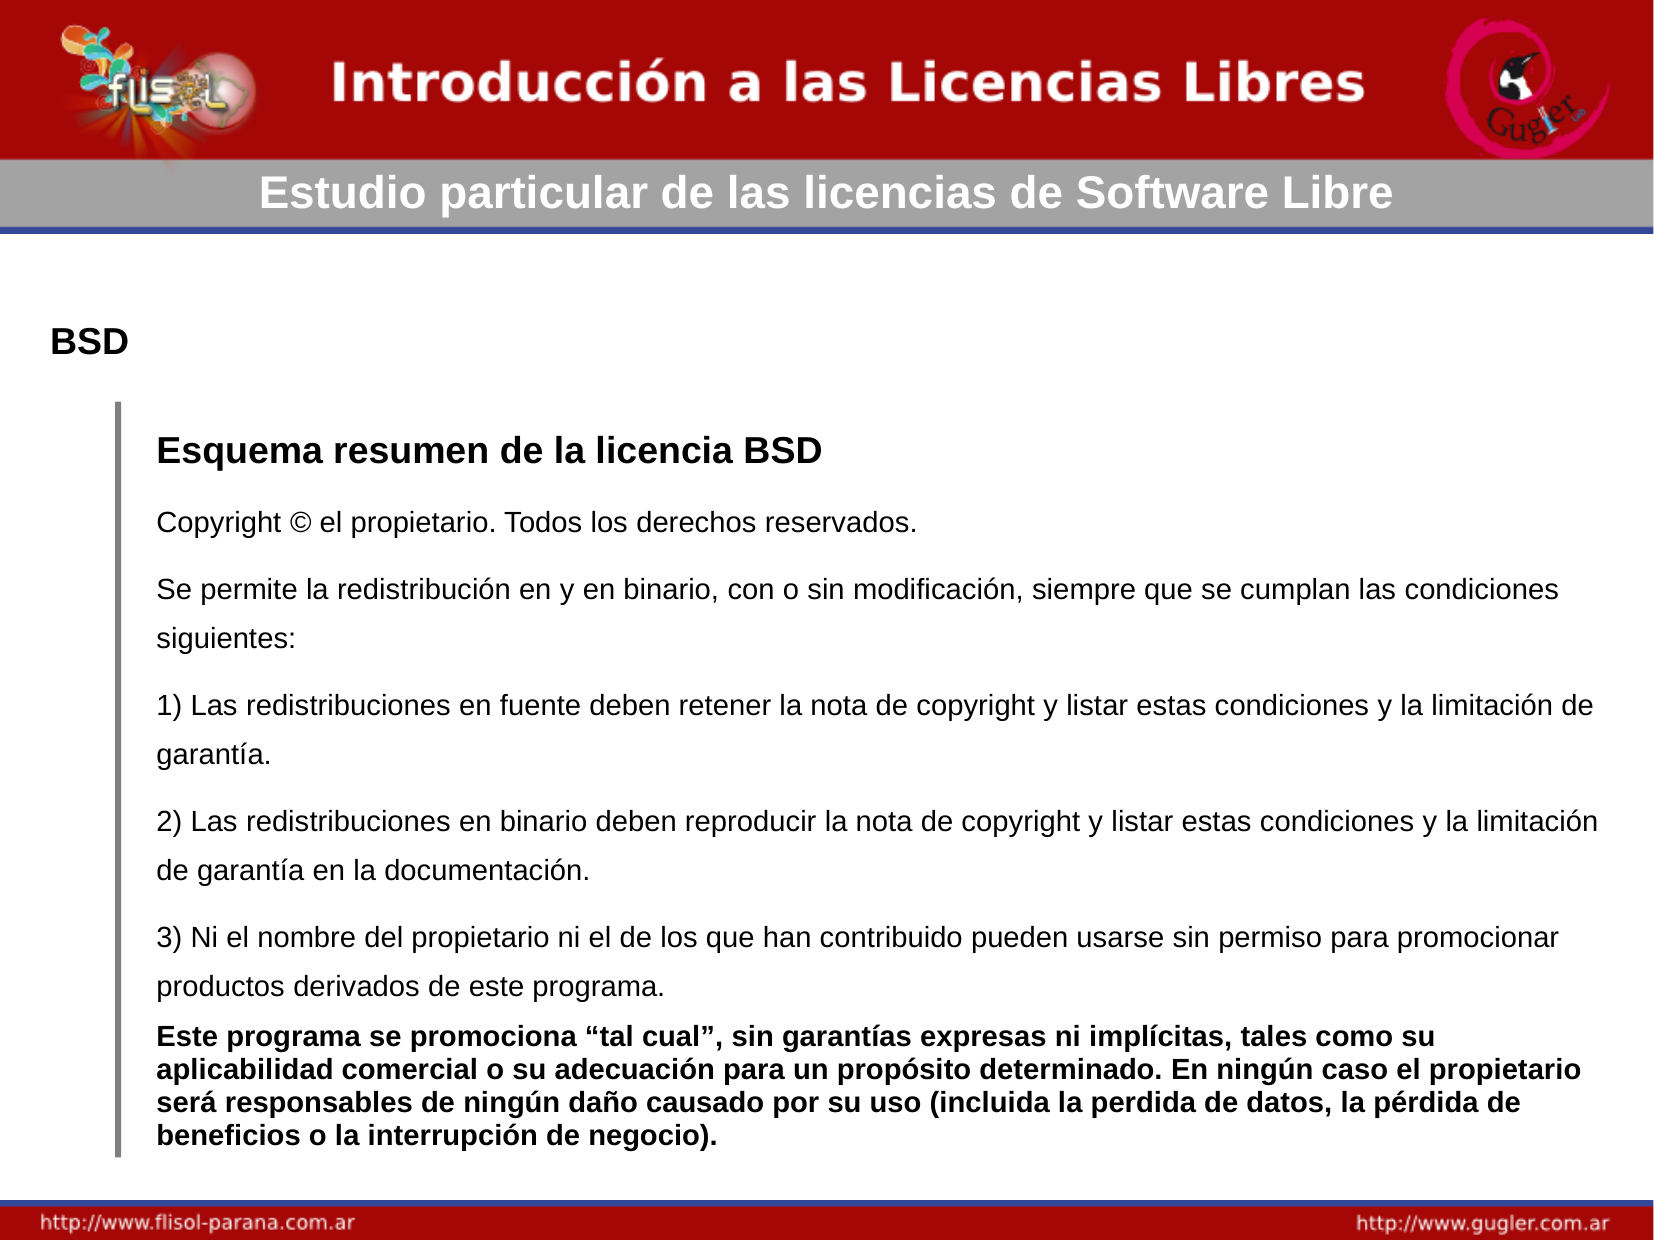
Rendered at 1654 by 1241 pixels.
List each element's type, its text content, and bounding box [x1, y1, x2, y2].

text_box BSD [35, 312, 1619, 370]
picture [0, 226, 1654, 234]
picture [0, 0, 1654, 159]
text_box Esquema resumen de la licencia BSD Copyright © el propietario. Todos los derechos reservados. Se permite la redistribución en y en binario, con o sin modificación, siempre que se cumplan las condiciones siguientes: 1) Las redistribuciones en fuente deben retener la nota de copyright y listar estas condiciones y la limitación de garantía. 2) Las redistribuciones en binario deben reproducir la nota de copyright y listar estas condiciones y la limitación de garantía en la documentación. 3) Ni el nombre del propietario ni el de los que han contribuido pueden usarse sin permiso para promocionar productos derivados de este programa. Este programa se promociona “tal cual”, sin garantías expresas ni implícitas, tales como su aplicabilidad comercial o su adecuación para un propósito determinado. En ningún caso el propietario será responsables de ningún daño causado por su uso (incluida la perdida de datos, la pérdida de beneficios o la interrupción de negocio). [141, 401, 1630, 1138]
text_box Estudio particular de las licencias de Software Libre [0, 159, 1654, 226]
picture [0, 1200, 1654, 1241]
